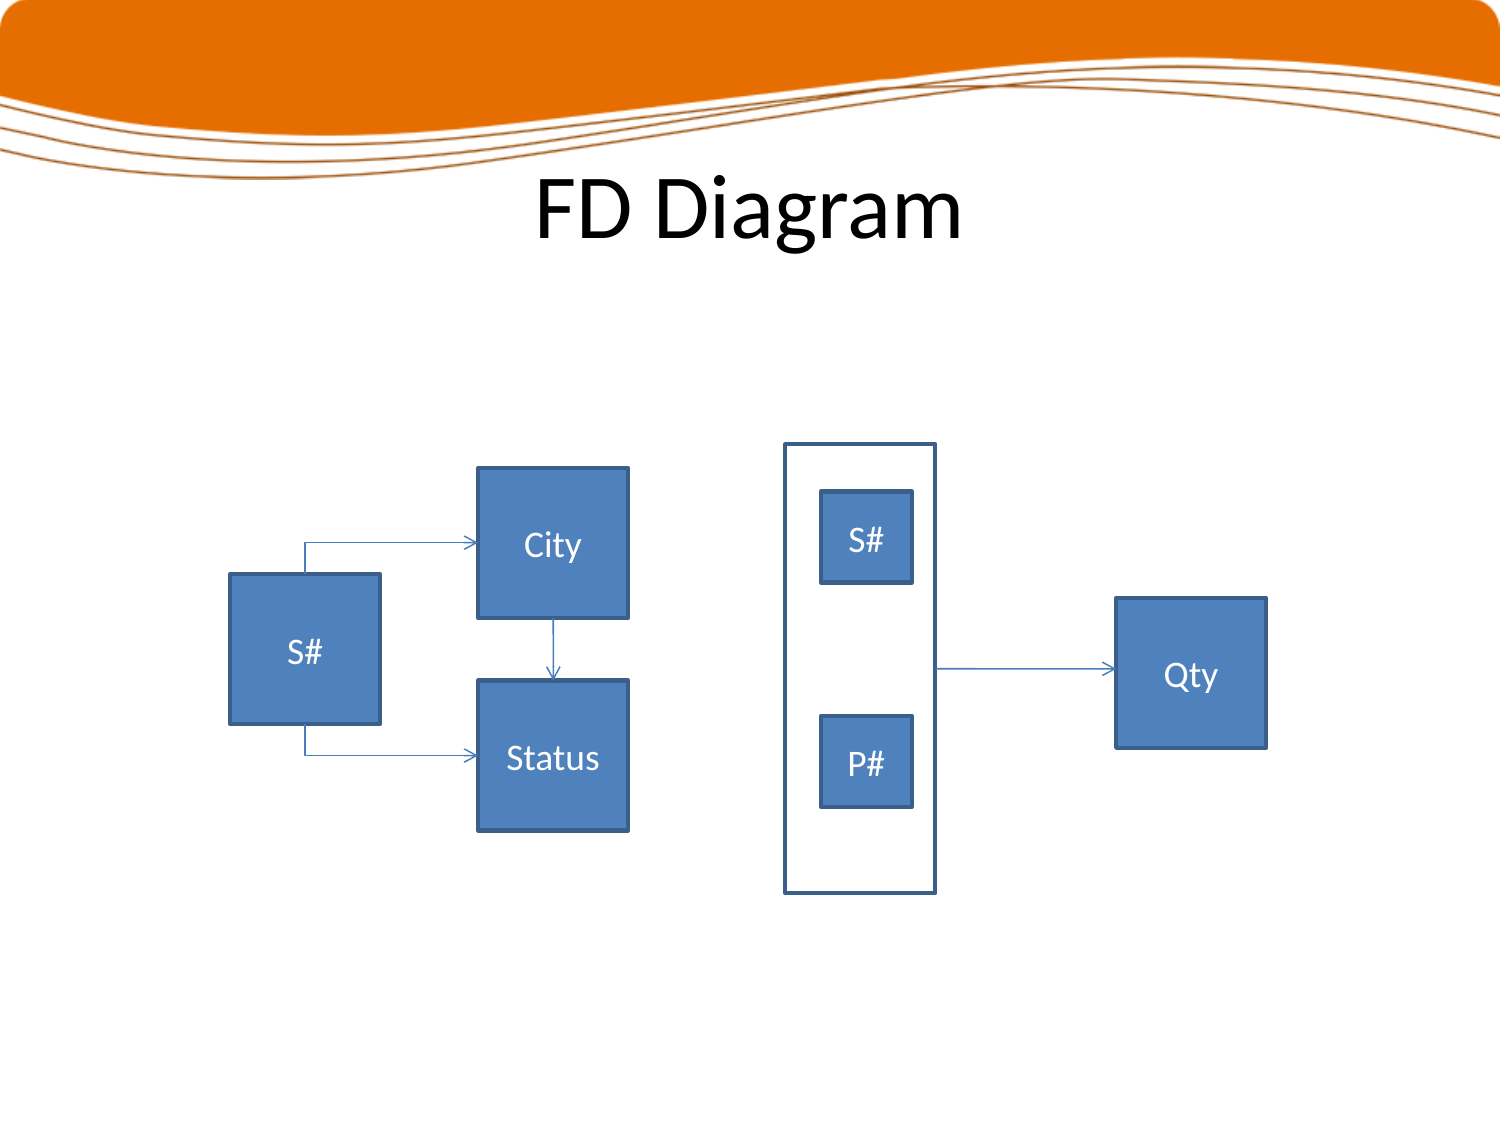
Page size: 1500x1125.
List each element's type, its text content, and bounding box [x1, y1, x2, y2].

text_box Status [478, 680, 629, 831]
text_box [785, 444, 936, 894]
text_box Qty [1116, 597, 1267, 748]
text_box City [478, 467, 629, 618]
text_box S# [230, 574, 381, 725]
text_box S# [820, 491, 912, 583]
title FD Diagram [75, 125, 1425, 279]
picture [0, 0, 1500, 180]
text_box P# [820, 715, 912, 807]
